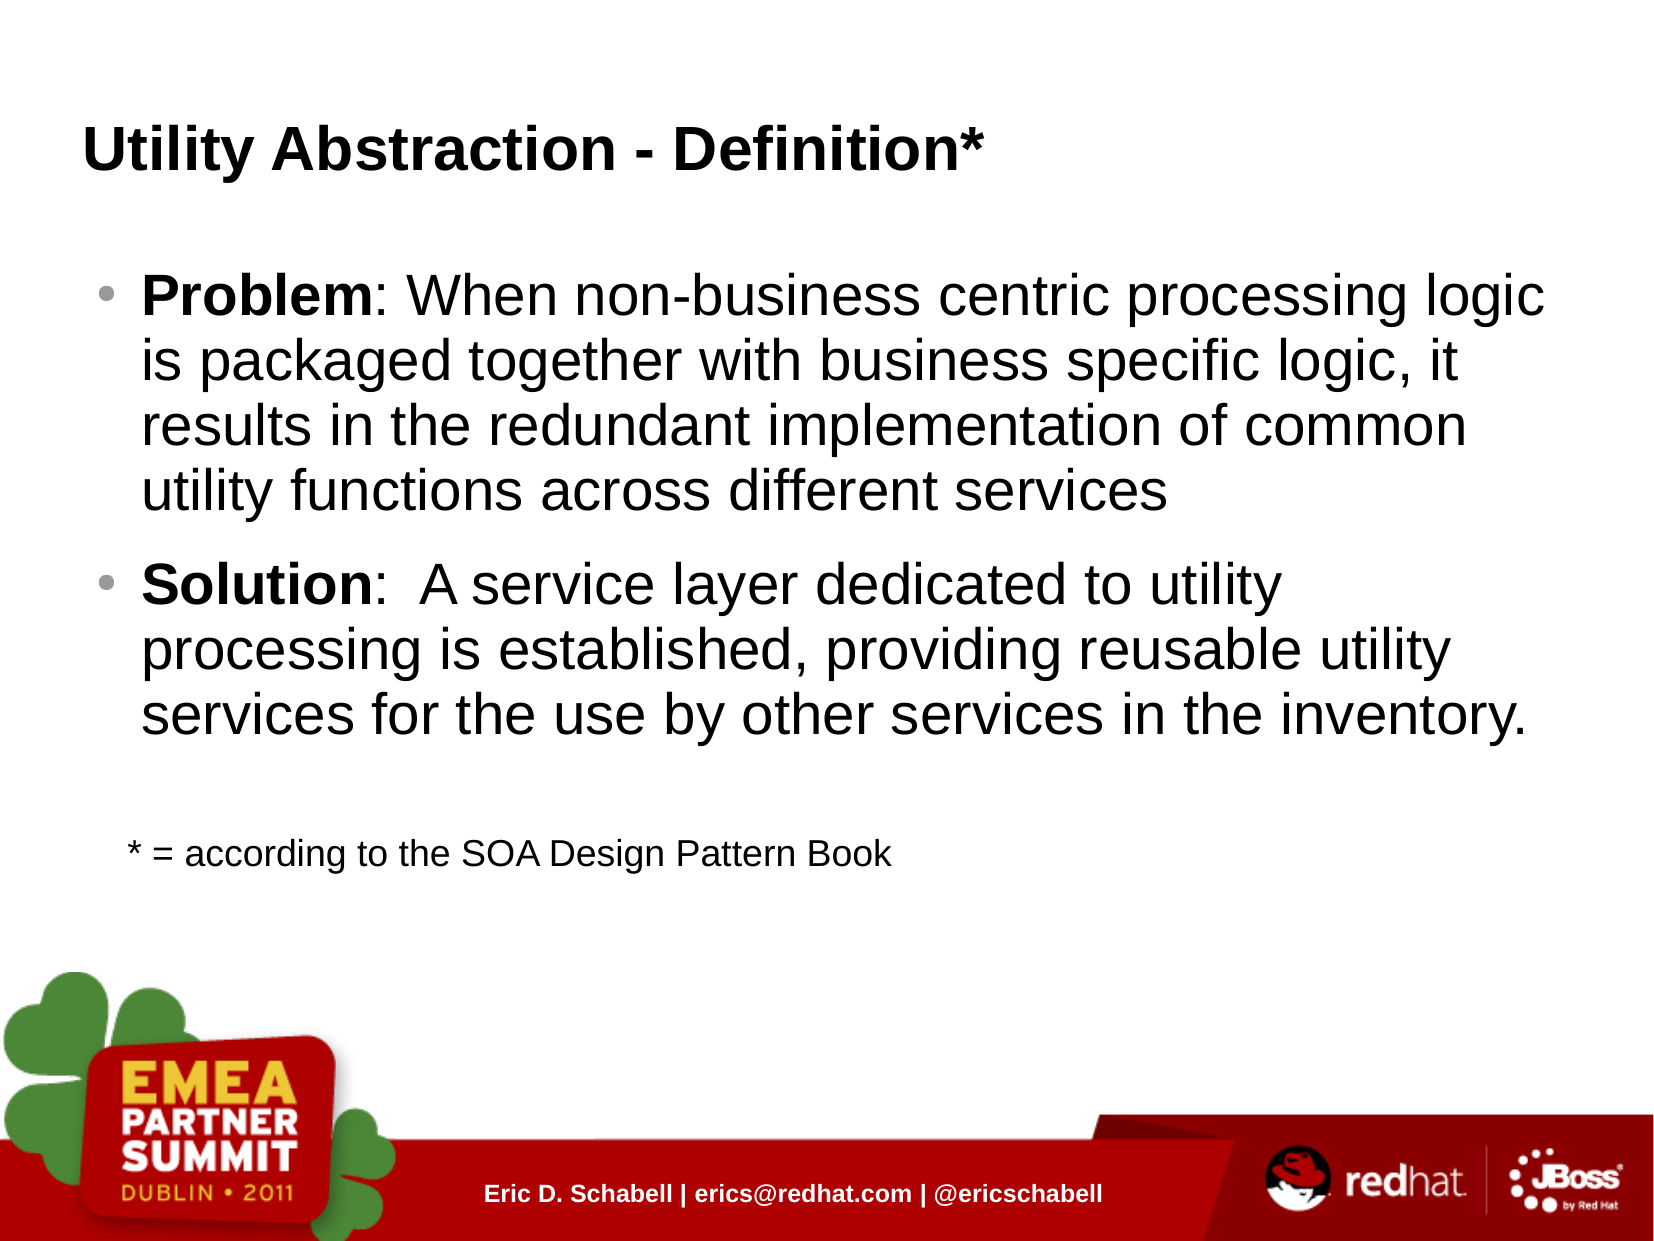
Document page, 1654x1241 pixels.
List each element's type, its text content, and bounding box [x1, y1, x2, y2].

title Utility Abstraction - Definition* [82, 62, 1571, 236]
list Problem: When non-business centric processing logic is packaged together with business specific logic, it results in the redundant implementation of common utility functions across different services Solution: A service layer dedicated to utility processing is established, providing reusable utility services for the use by other services in the inventory. [80, 262, 1570, 1042]
picture [0, 972, 1654, 1241]
text_box * = according to the SOA Design Pattern Book [112, 825, 1163, 882]
